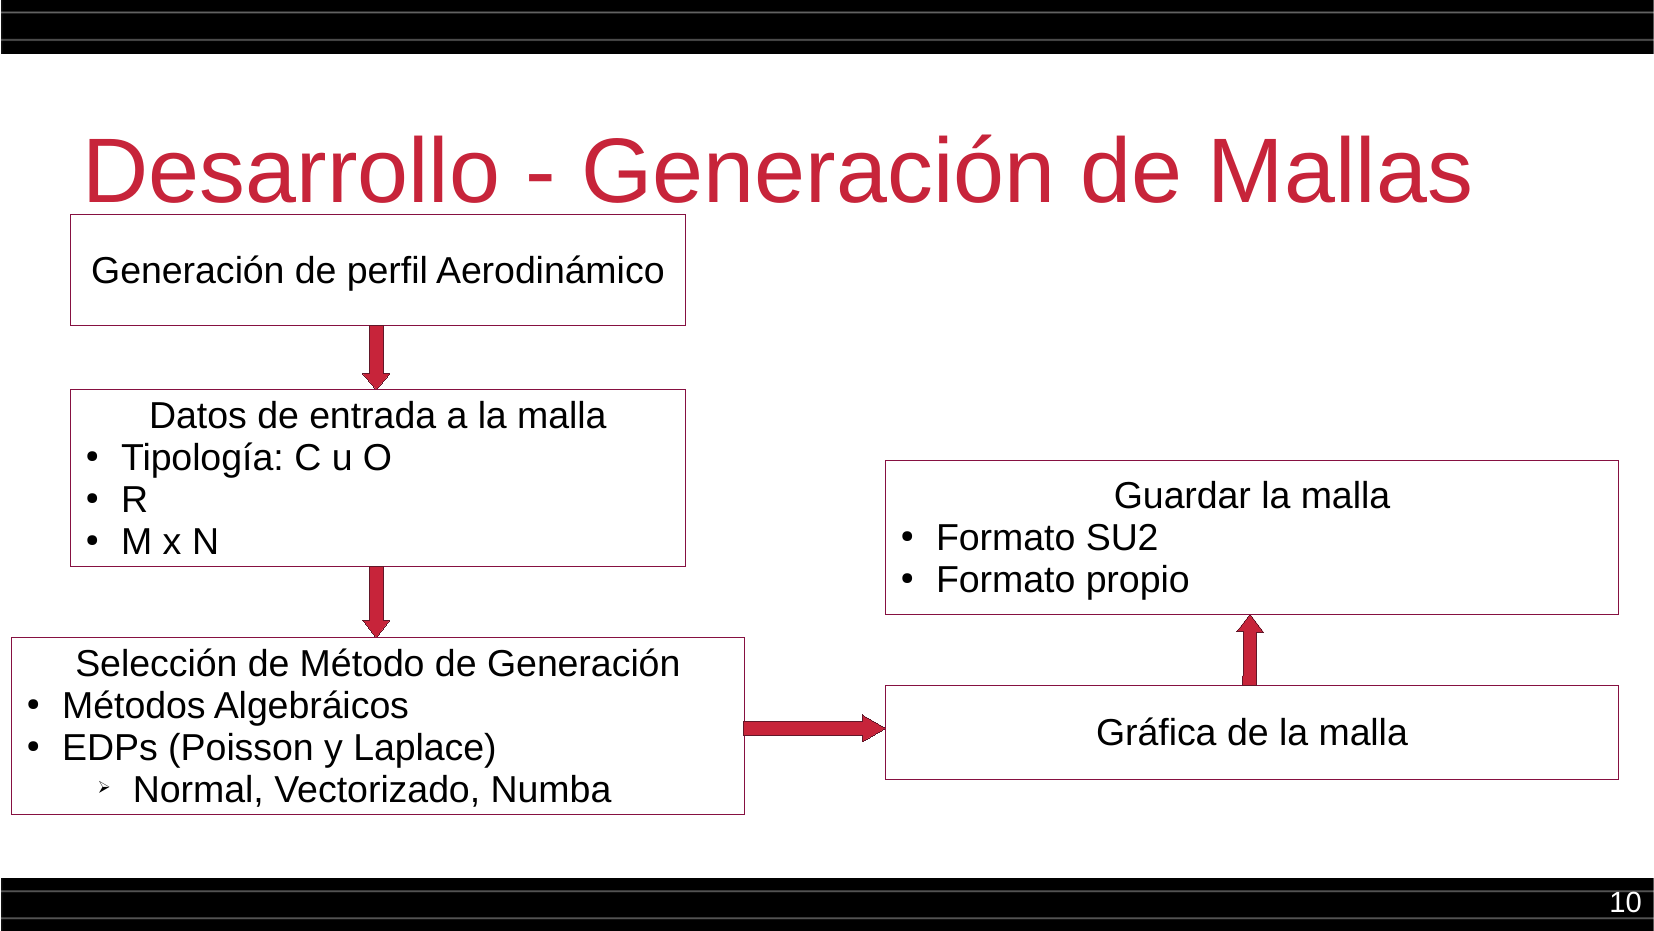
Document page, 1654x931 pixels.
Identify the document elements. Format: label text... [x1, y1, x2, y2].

title Desarrollo - Generación de Mallas [82, 92, 1571, 249]
text_box Generación de perfil Aerodinámico [70, 214, 686, 326]
text_box [743, 714, 885, 742]
text_box Datos de entrada a la malla Tipología: C u O R M x N [70, 389, 686, 567]
text_box [362, 325, 390, 389]
text_box Guardar la malla Formato SU2 Formato propio [885, 460, 1619, 615]
text_box [1236, 615, 1264, 686]
text_box [362, 566, 390, 637]
picture [1, 0, 1654, 54]
picture [1, 878, 1654, 931]
text_box Selección de Método de Generación Métodos Algebráicos EDPs (Poisson y Laplace) Normal, Vectorizado, Numba [11, 637, 745, 815]
text_box Gráfica de la malla [885, 685, 1619, 780]
